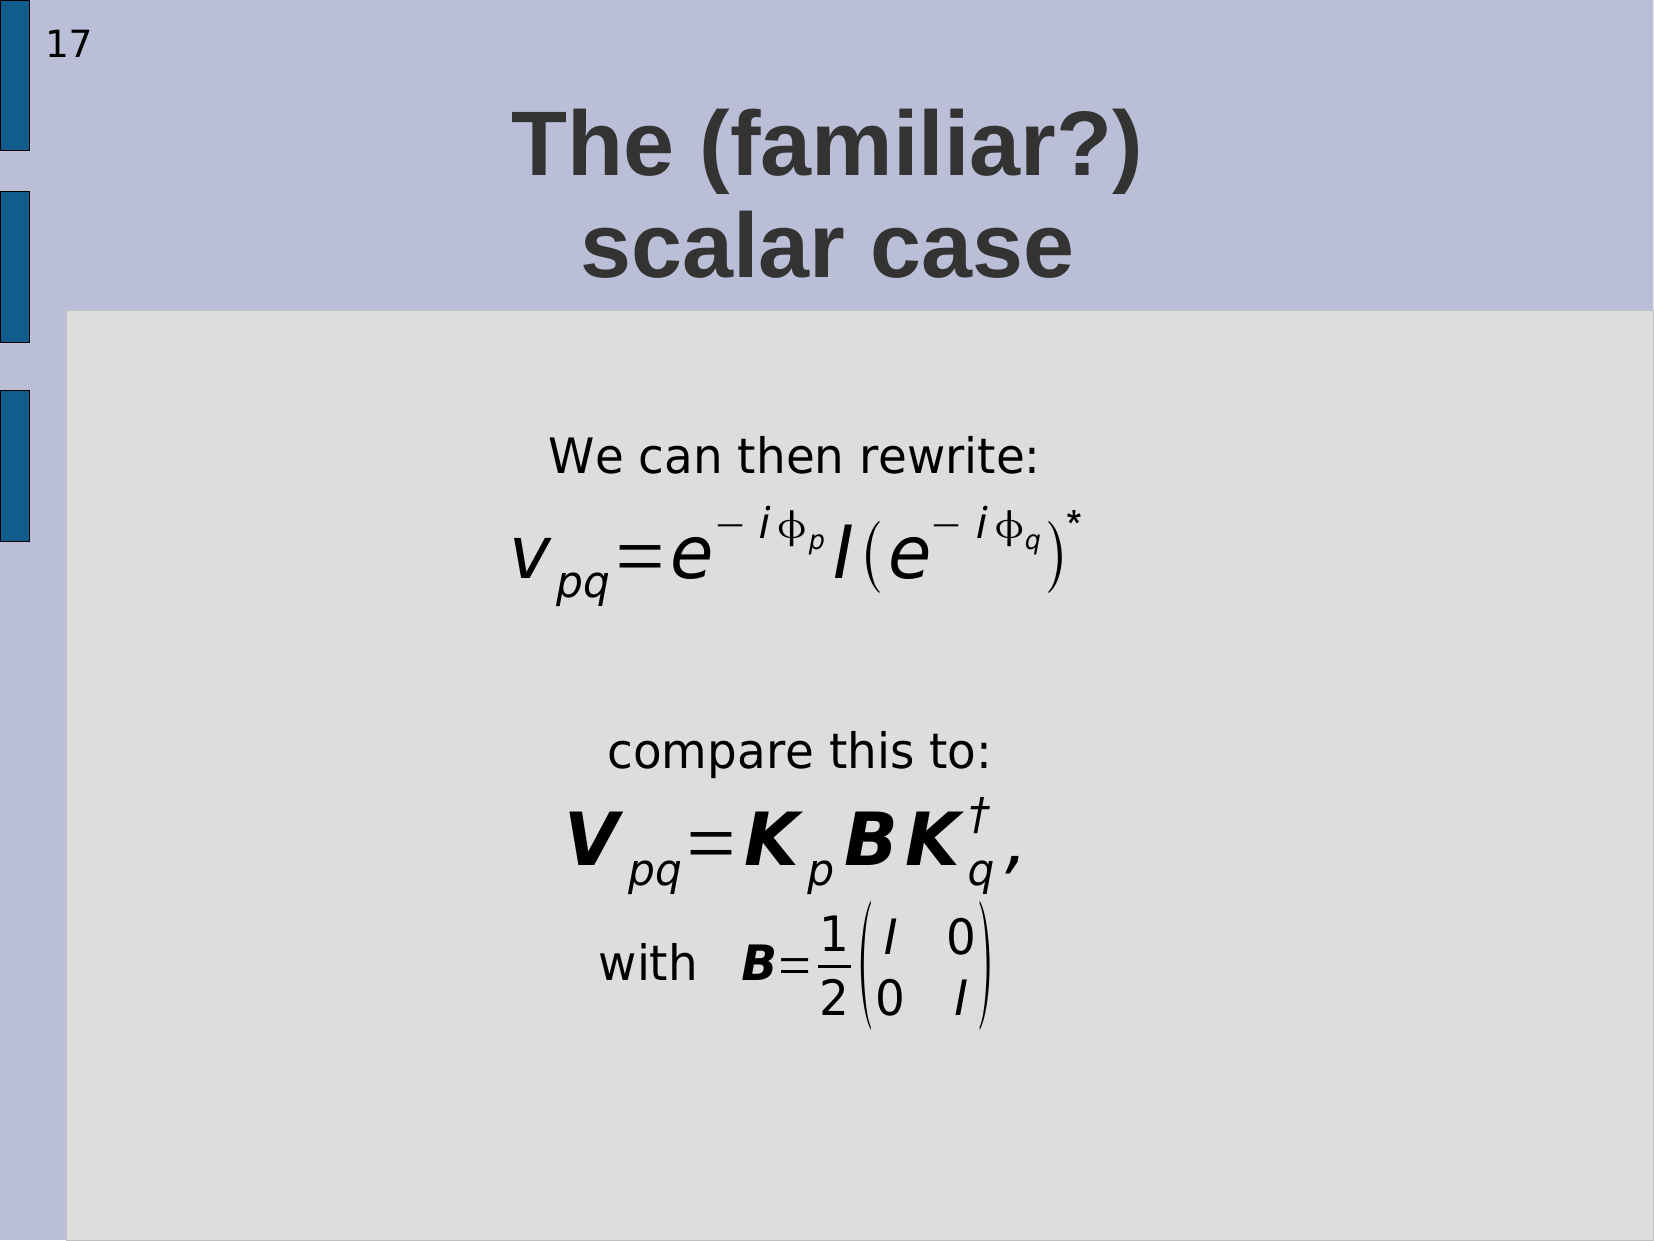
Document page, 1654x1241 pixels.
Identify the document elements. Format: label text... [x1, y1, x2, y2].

text_box <number> [32, 15, 267, 89]
title The (familiar?) scalar case [121, 87, 1534, 302]
chart [503, 406, 1089, 1034]
